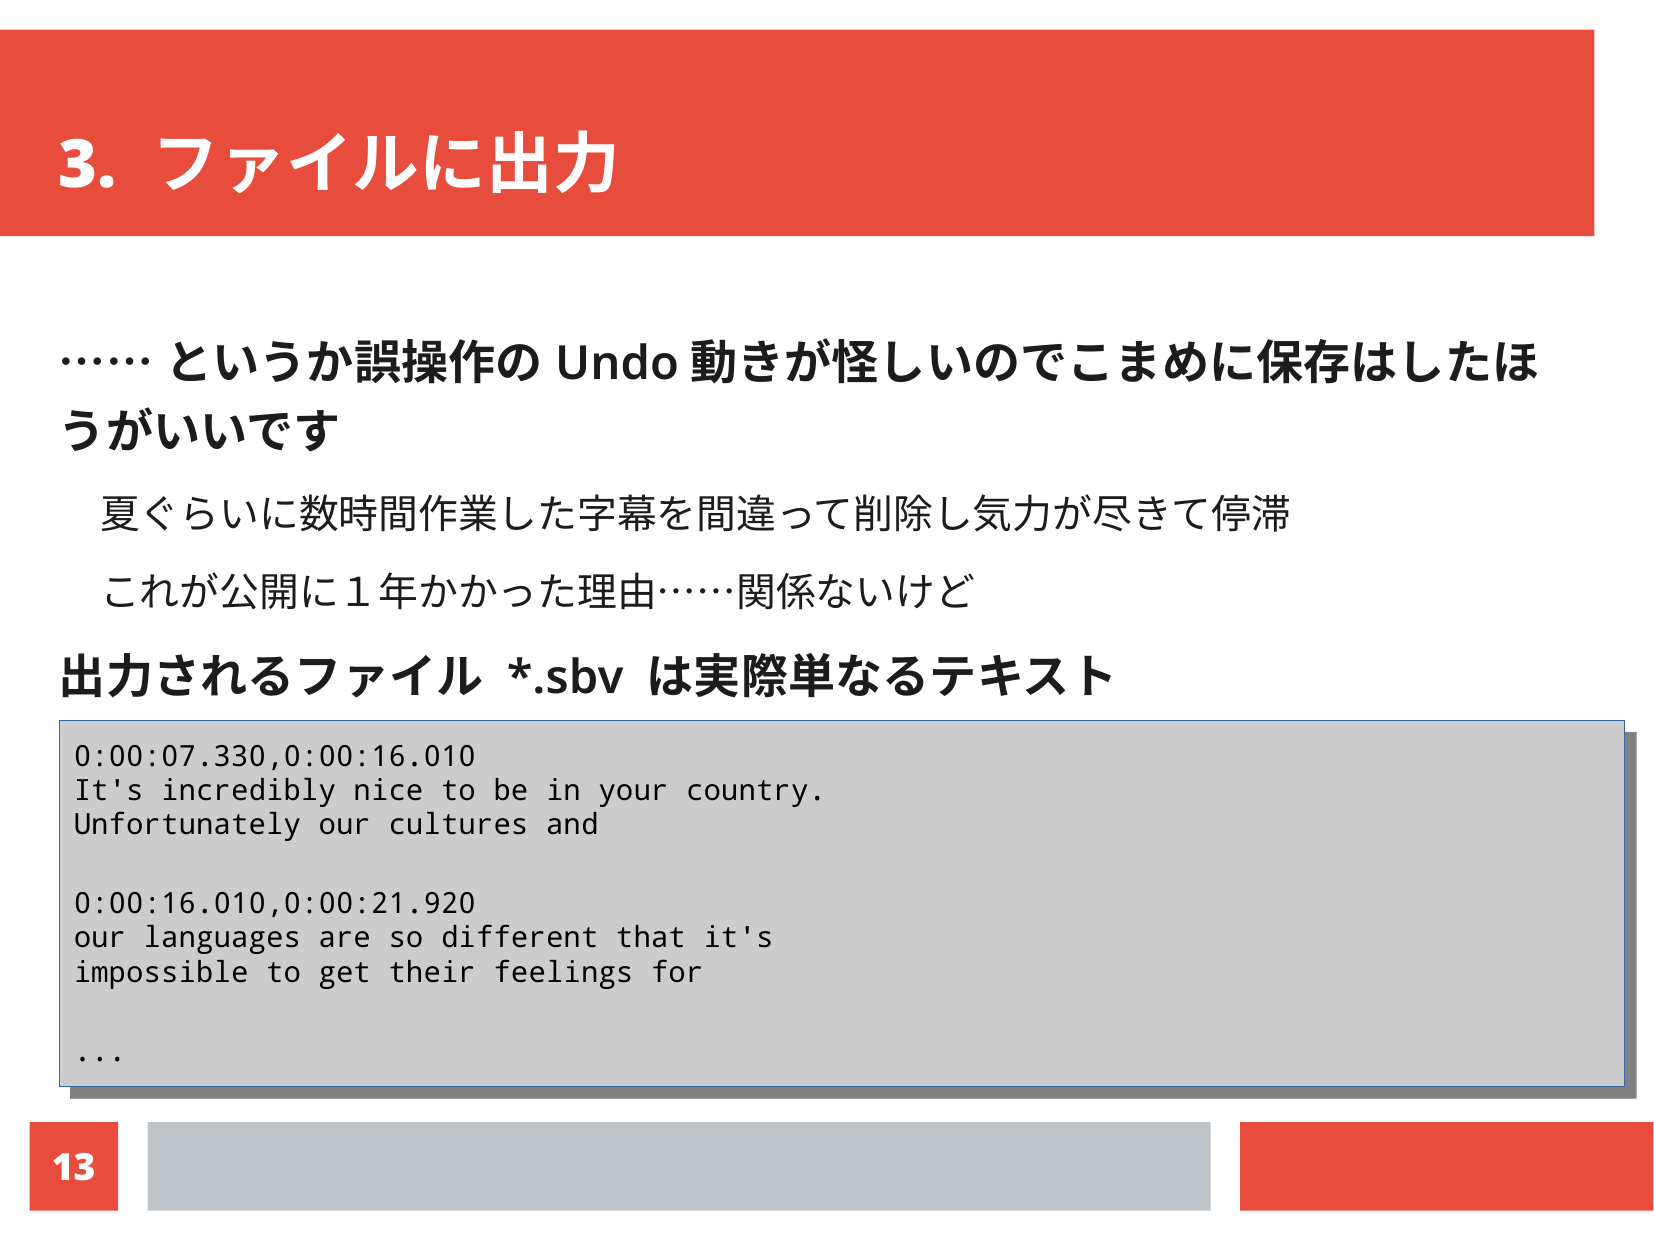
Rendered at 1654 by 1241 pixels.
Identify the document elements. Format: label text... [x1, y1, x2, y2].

list ……というか誤操作のUndo動きが怪しいのでこまめに保存はしたほうがいいです 夏ぐらいに数時間作業した字幕を間違って削除し気力が尽きて停滞 これが公開に１年かかった理由……関係ないけど 出力されるファイル *.sbv は実際単なるテキスト [59, 324, 1565, 709]
text_box 0:00:07.330,0:00:16.010 It's incredibly nice to be in your country. Unfortunately our cultures and 0:00:16.010,0:00:21.920 our languages are so different that it's impossible to get their feelings for ... [59, 720, 1625, 1087]
title 3. ファイルに出力 [59, 59, 1595, 207]
